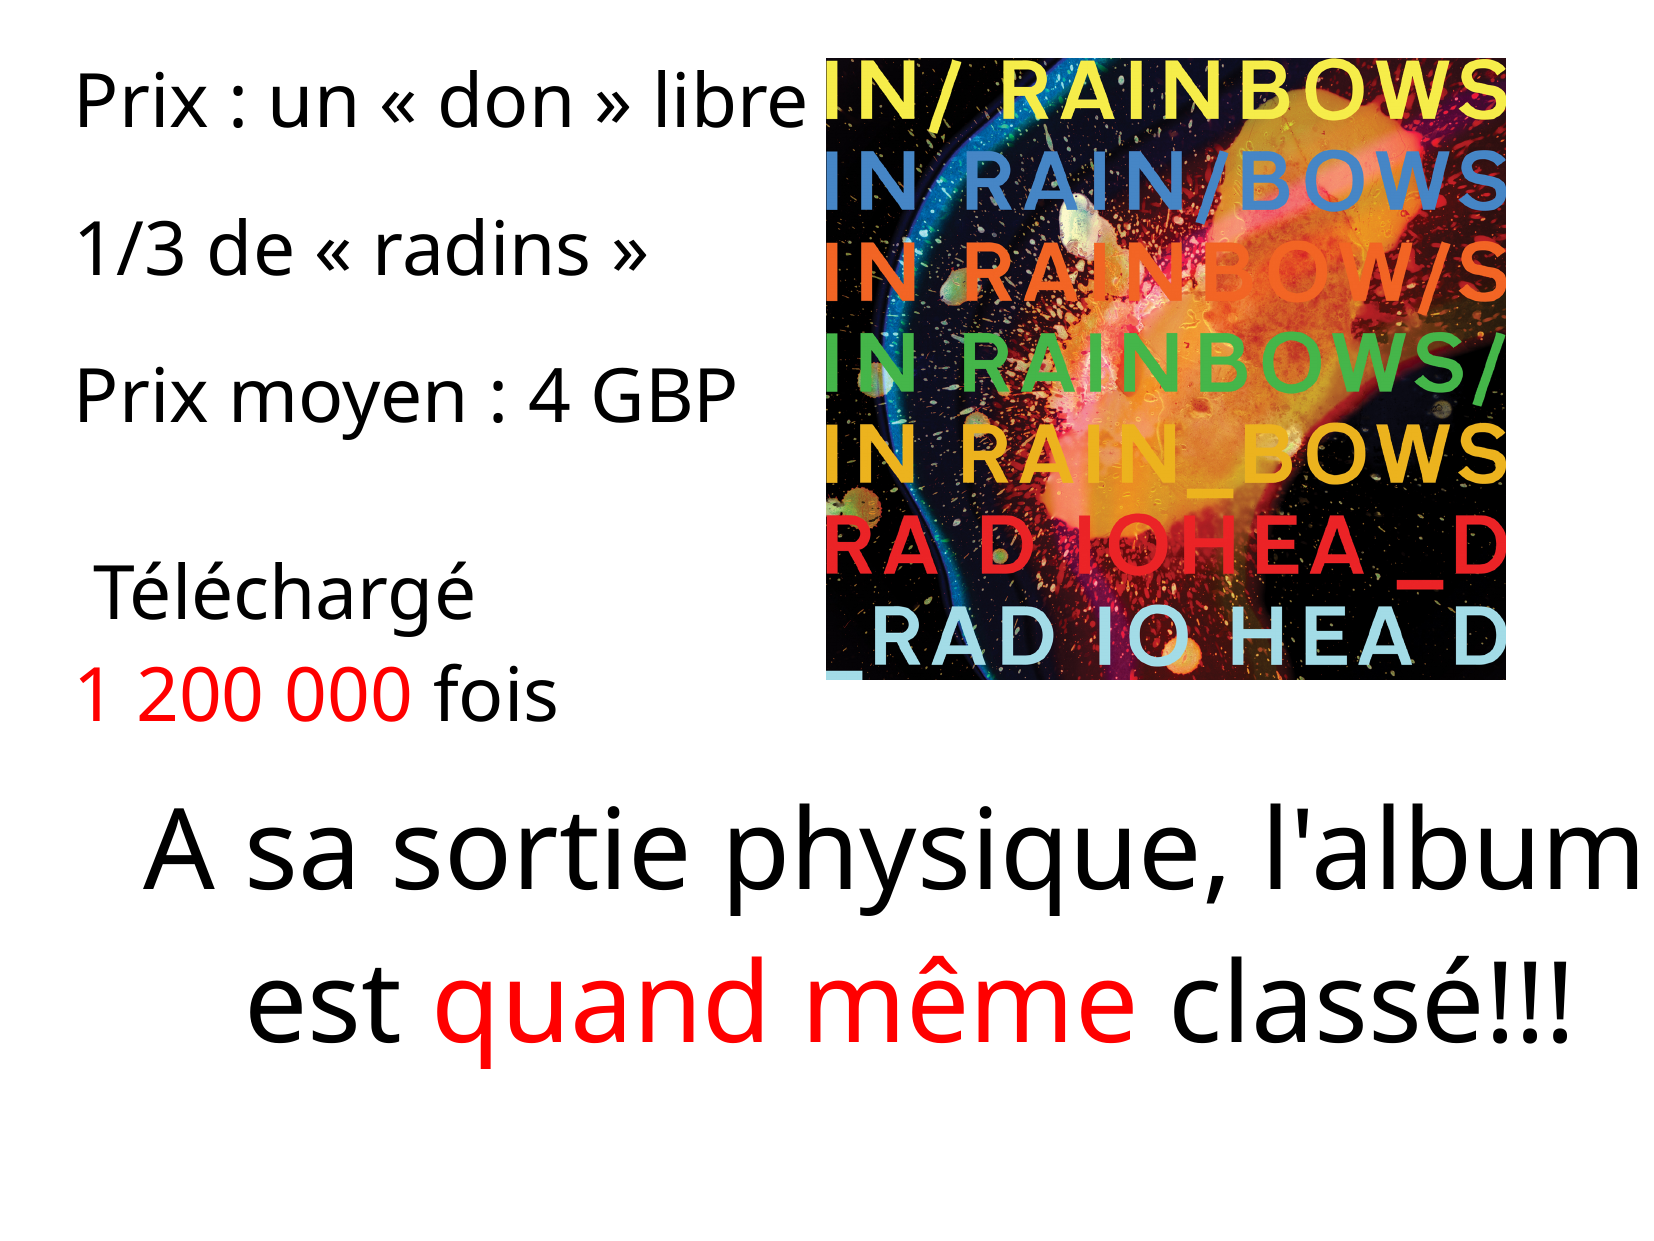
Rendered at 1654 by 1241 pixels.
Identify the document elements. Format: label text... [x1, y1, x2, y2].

text_box Téléchargé 1 200 000 fois [59, 531, 520, 733]
text_box A sa sortie physique, l'album est quand même classé!!! [128, 761, 1522, 1057]
text_box Prix : un « don » libre [59, 39, 749, 148]
picture [826, 58, 1506, 680]
text_box 1/3 de « radins » [59, 187, 601, 296]
text_box Prix moyen : 4 GBP [59, 335, 675, 443]
